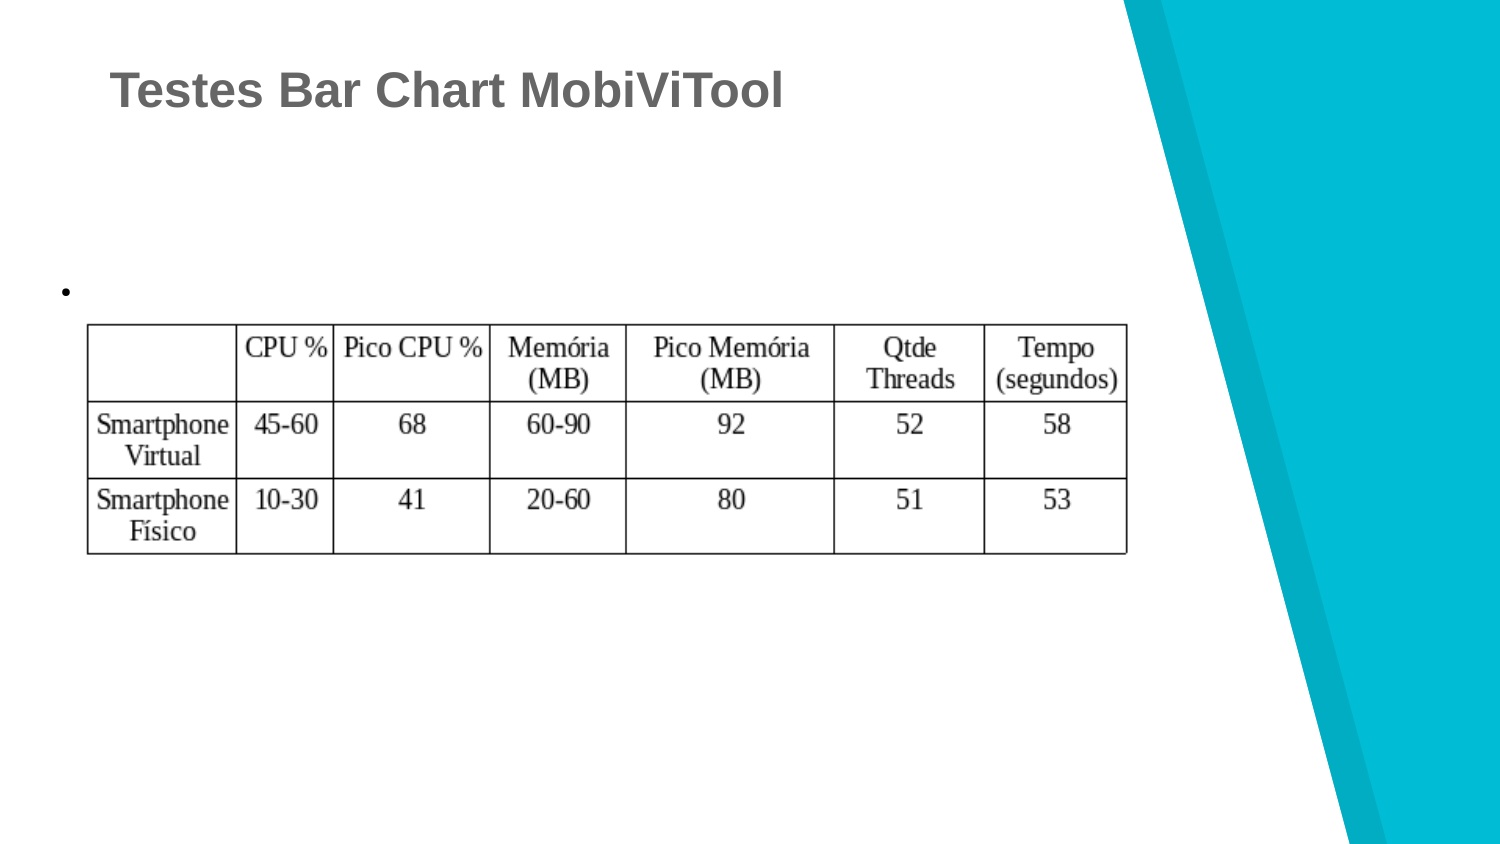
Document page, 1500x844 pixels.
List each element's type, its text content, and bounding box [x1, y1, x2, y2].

subtitle Testes Bar Chart MobiViTool [94, 42, 1394, 106]
list [43, 106, 1394, 792]
picture [70, 318, 1145, 569]
